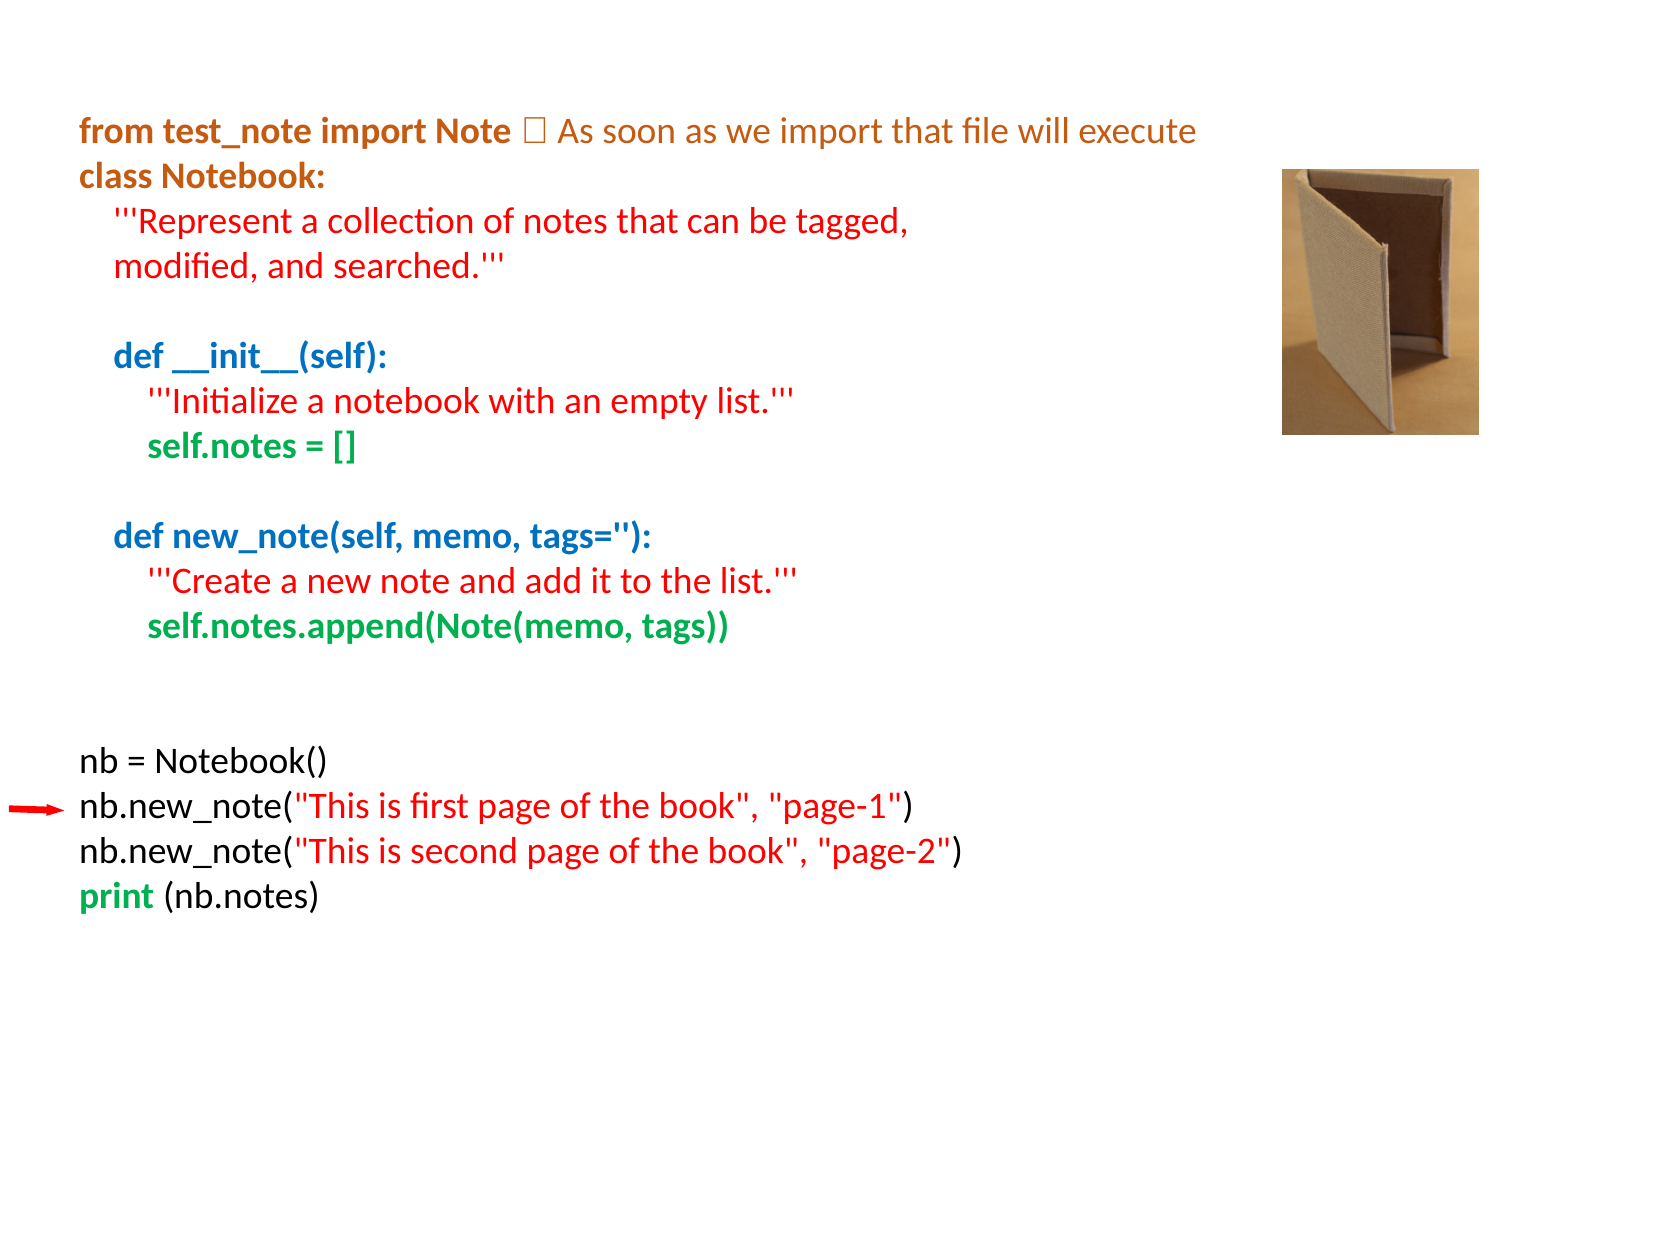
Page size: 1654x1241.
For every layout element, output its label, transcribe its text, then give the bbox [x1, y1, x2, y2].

picture [1282, 170, 1479, 435]
text_box from test_note import Note  As soon as we import that file will execute class Notebook: '''Represent a collection of notes that can be tagged, modified, and searched.''' def __init__(self): '''Initialize a notebook with an empty list.''' self.notes = [] def new_note(self, memo, tags=''): '''Create a new note and add it to the list.''' self.notes.append(Note(memo, tags)) nb = Notebook() nb.new_note("This is first page of the book", "page-1") nb.new_note("This is second page of the book", "page-2") print (nb.notes) [64, 54, 1227, 1014]
